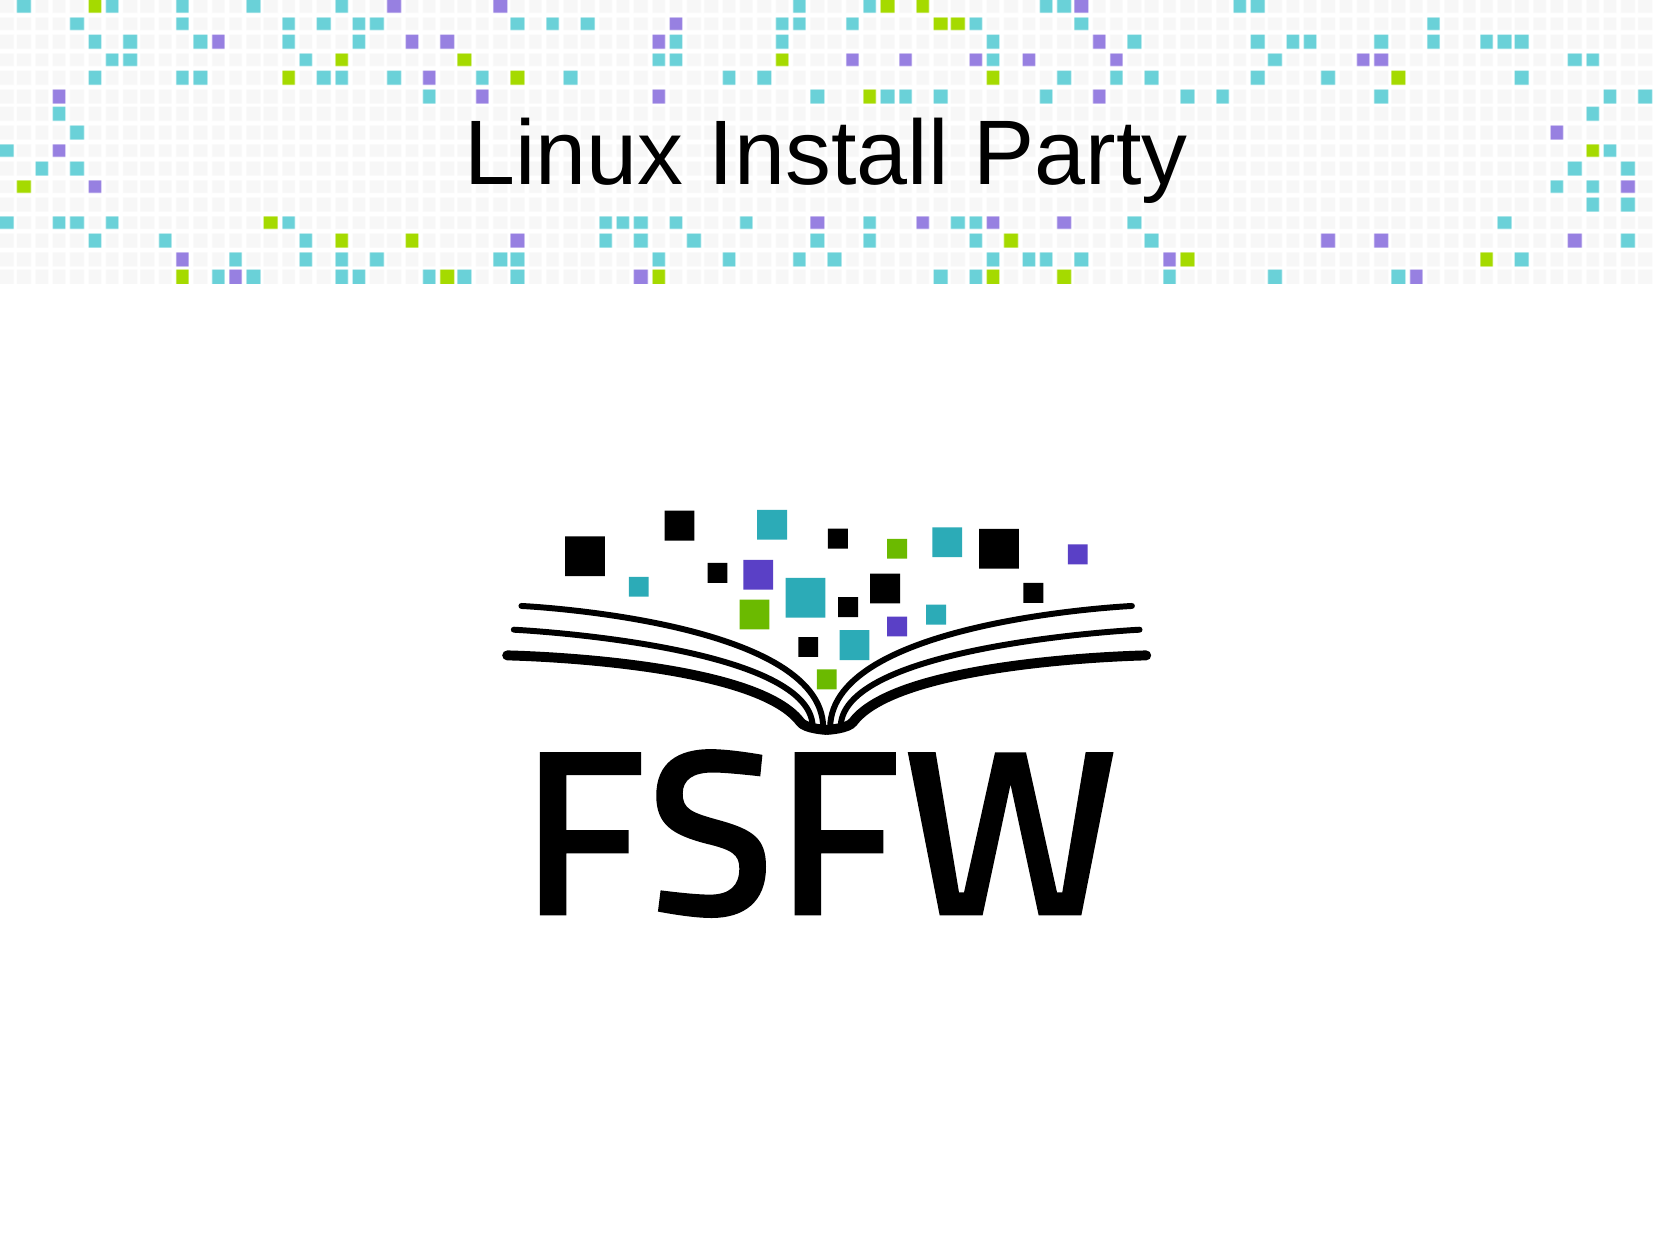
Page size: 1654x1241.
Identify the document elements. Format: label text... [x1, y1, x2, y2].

title Linux Install Party [82, 49, 1571, 257]
picture [0, 0, 1654, 284]
picture [467, 354, 1187, 1074]
